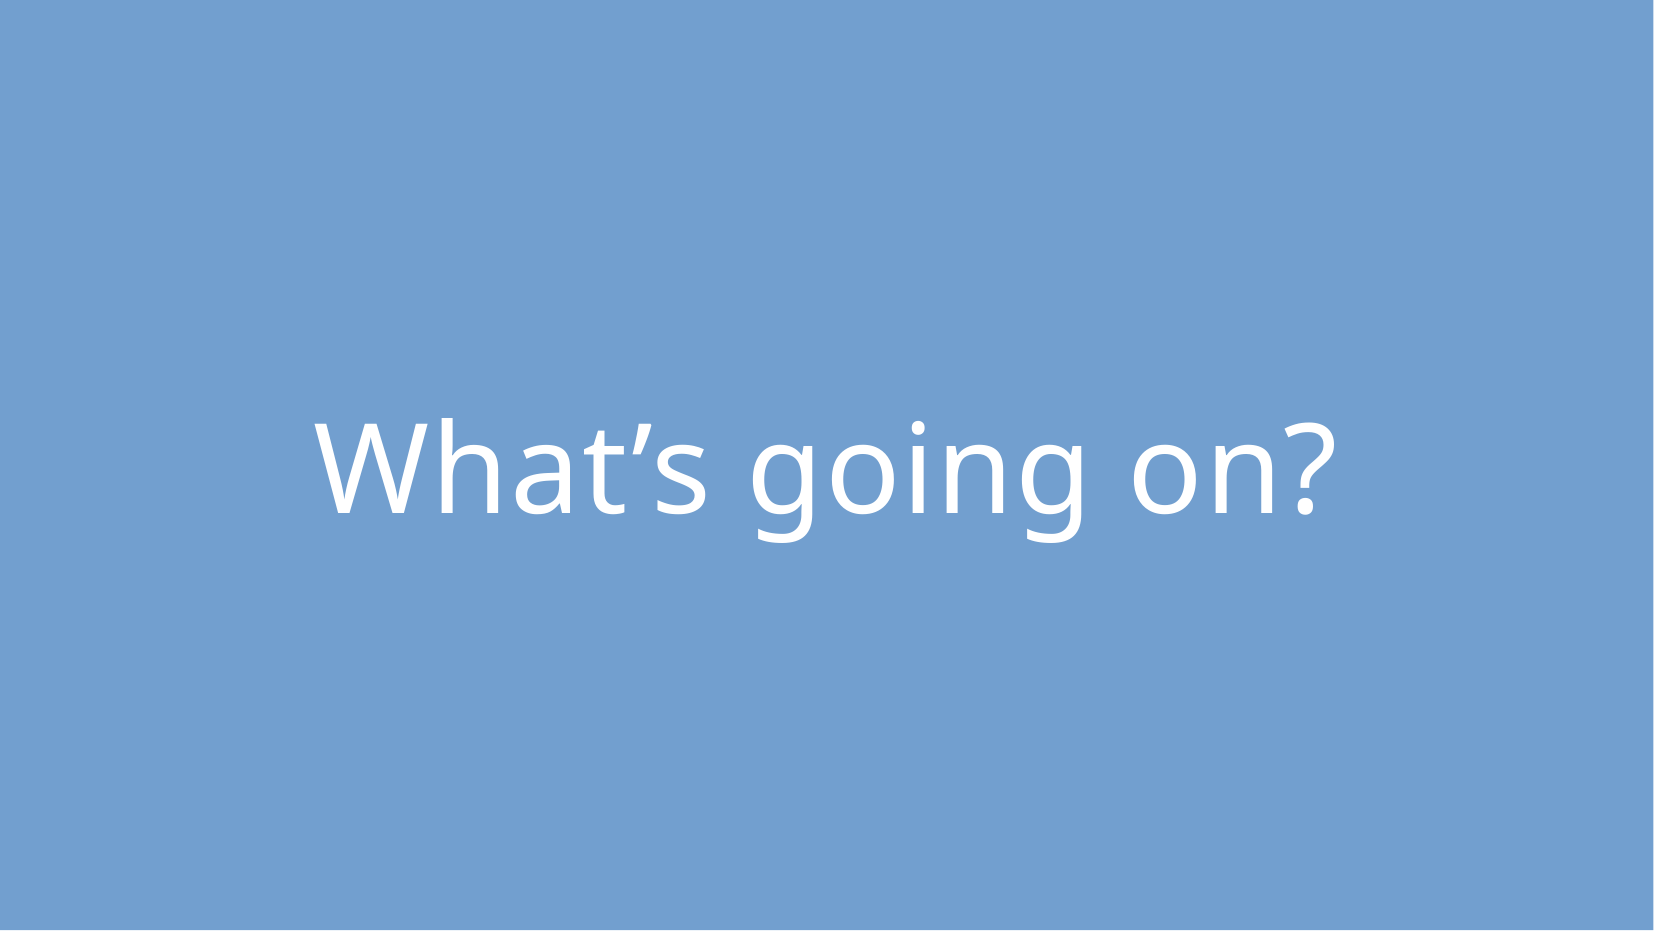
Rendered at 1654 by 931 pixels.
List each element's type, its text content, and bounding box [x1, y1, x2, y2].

title What’s going on? [0, 0, 1654, 931]
